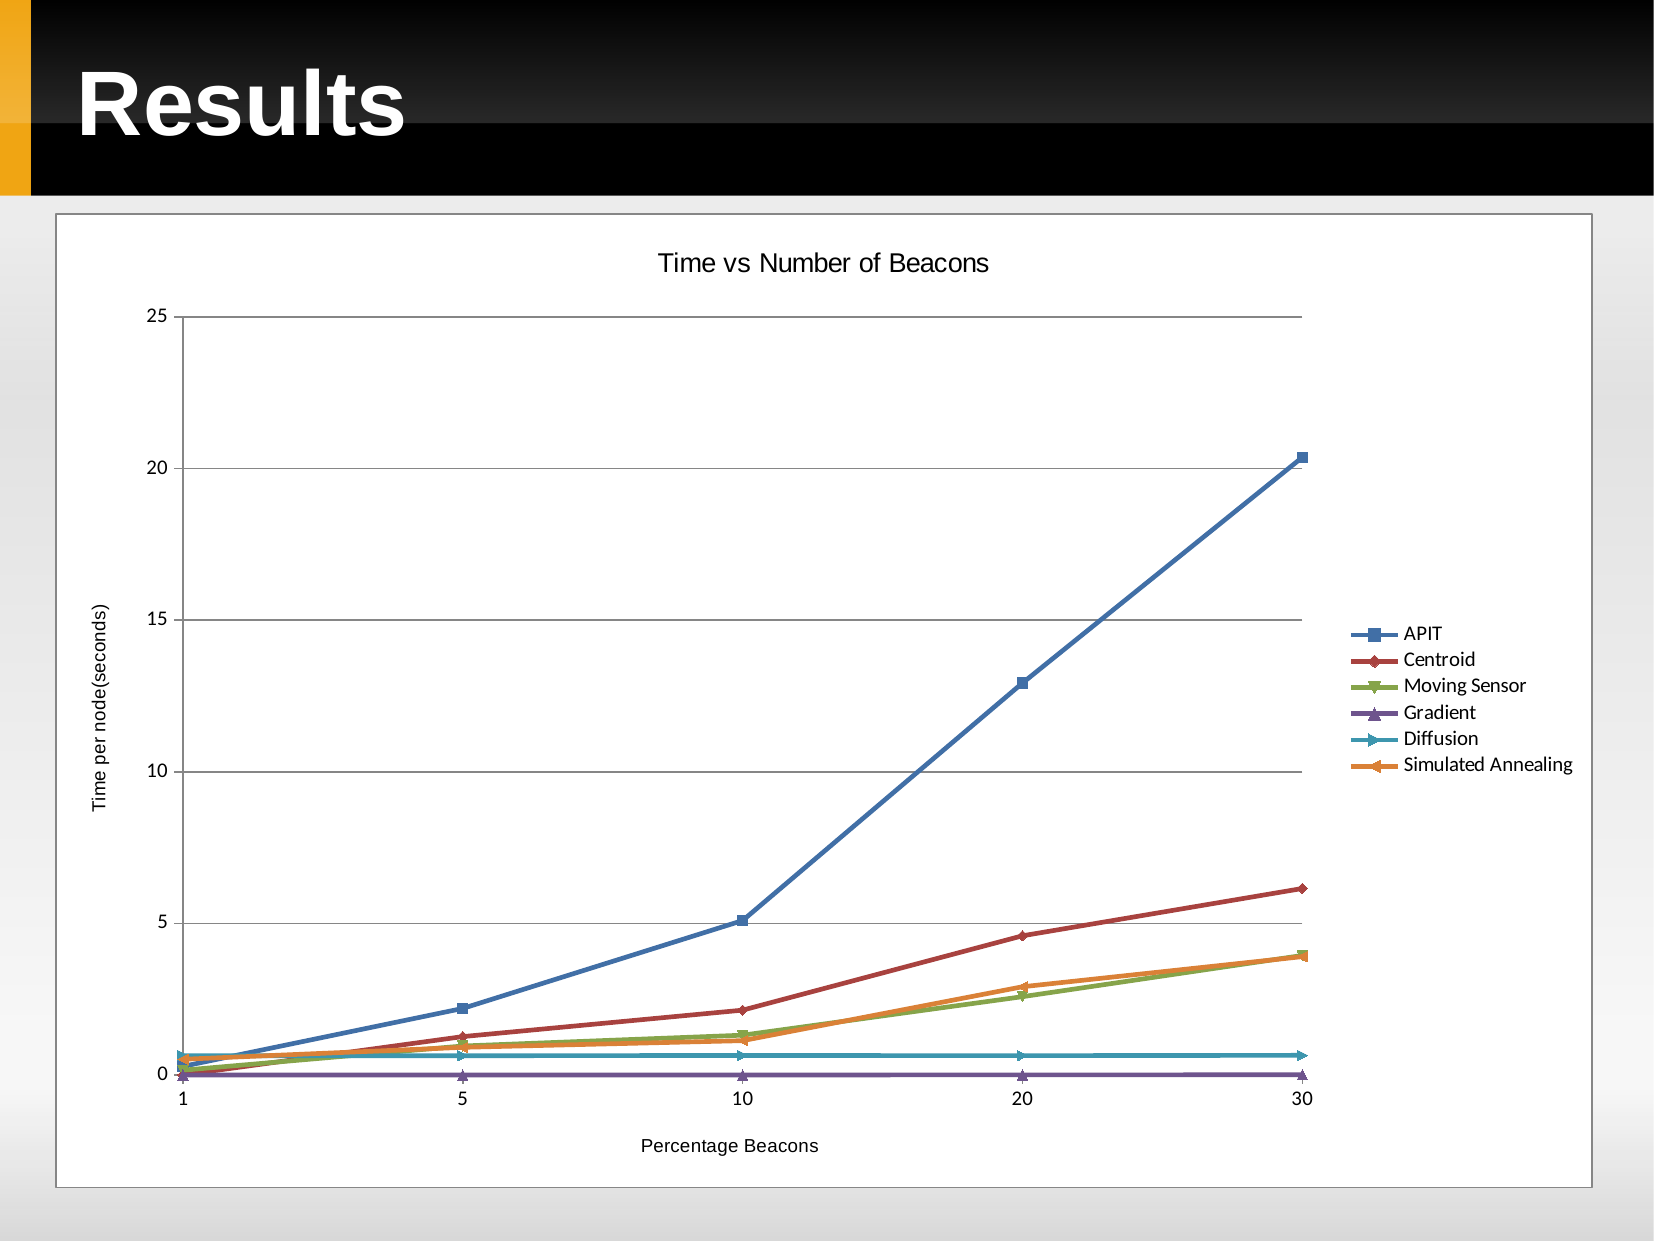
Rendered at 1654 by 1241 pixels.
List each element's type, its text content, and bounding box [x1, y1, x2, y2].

title Results [76, 0, 1565, 208]
picture [0, 0, 1654, 1241]
chart [55, 213, 1593, 1189]
